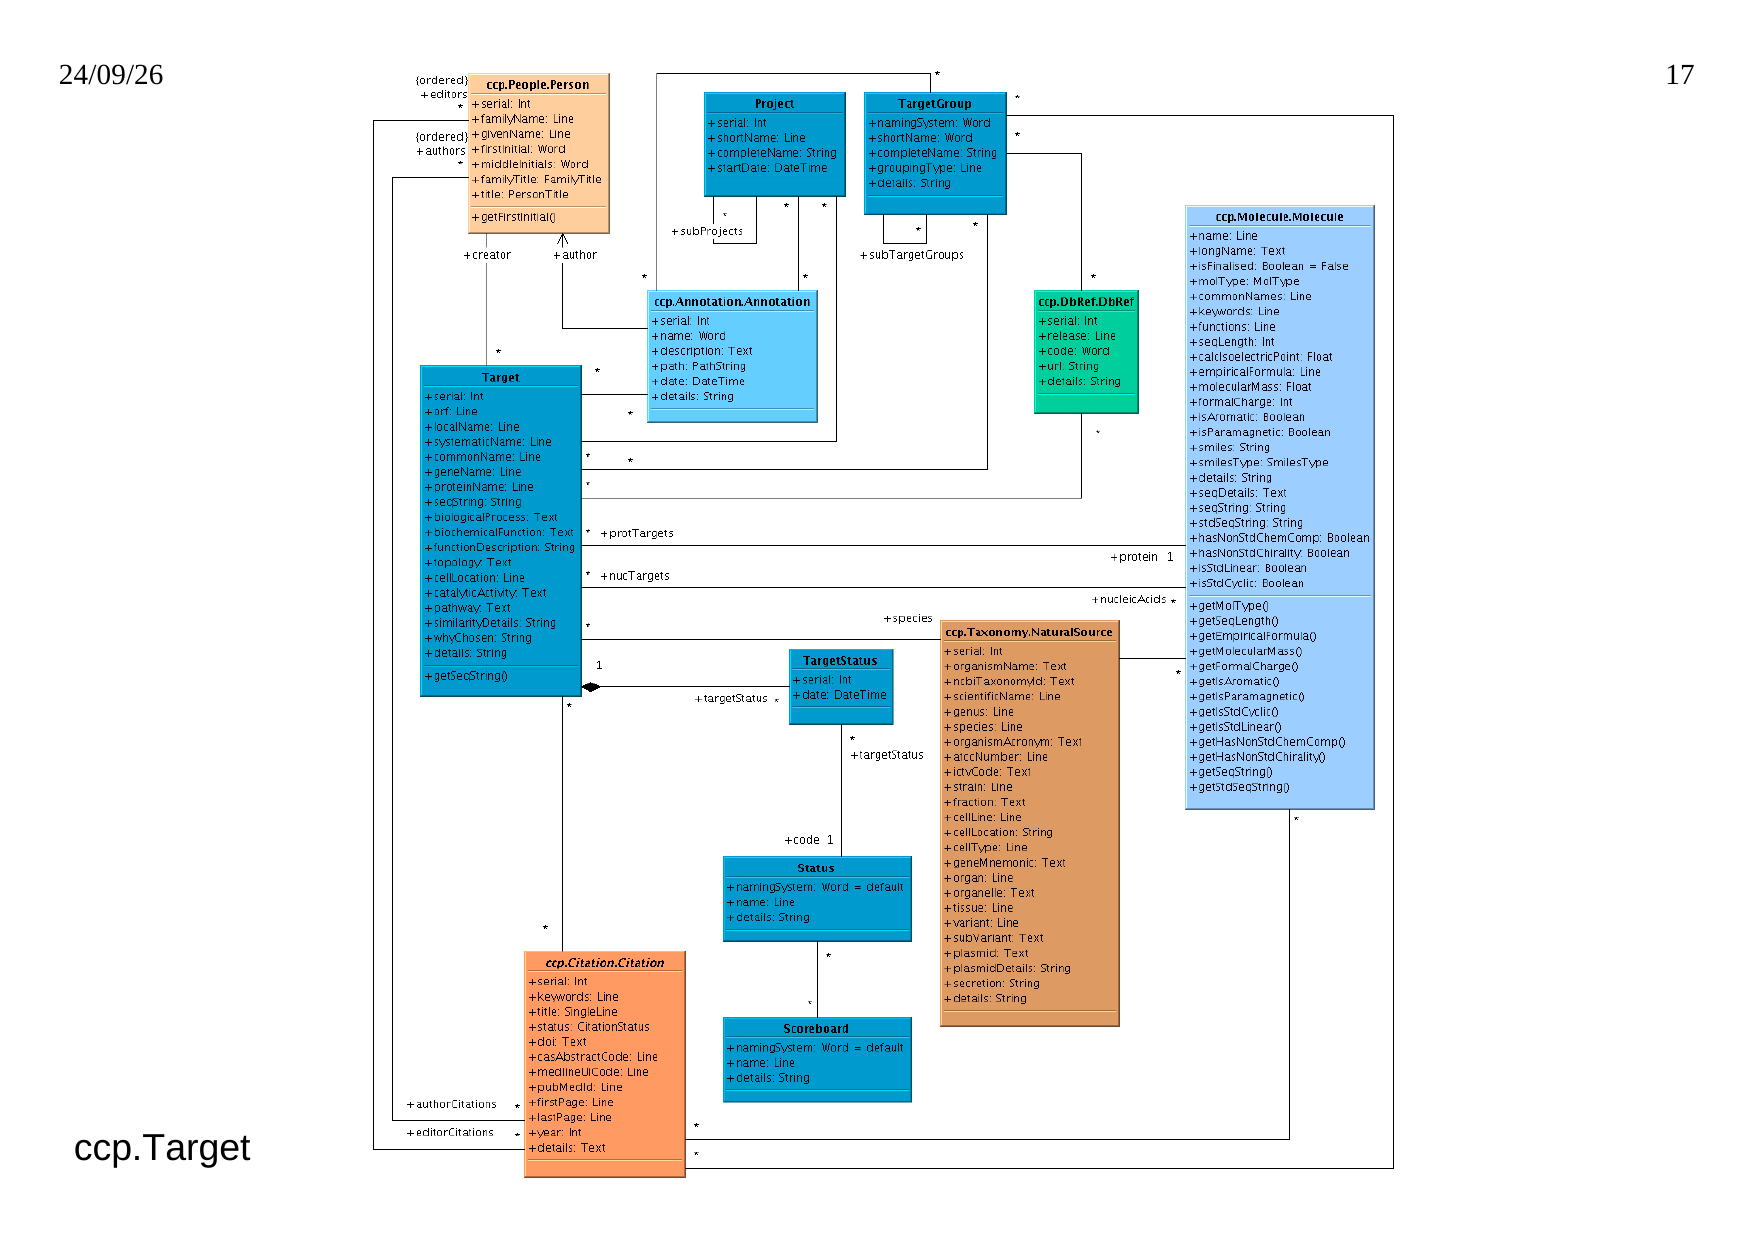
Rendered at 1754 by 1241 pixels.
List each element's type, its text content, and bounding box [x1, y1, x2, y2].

text_box ccp.Target [59, 1119, 234, 1182]
picture [368, 63, 1403, 1186]
